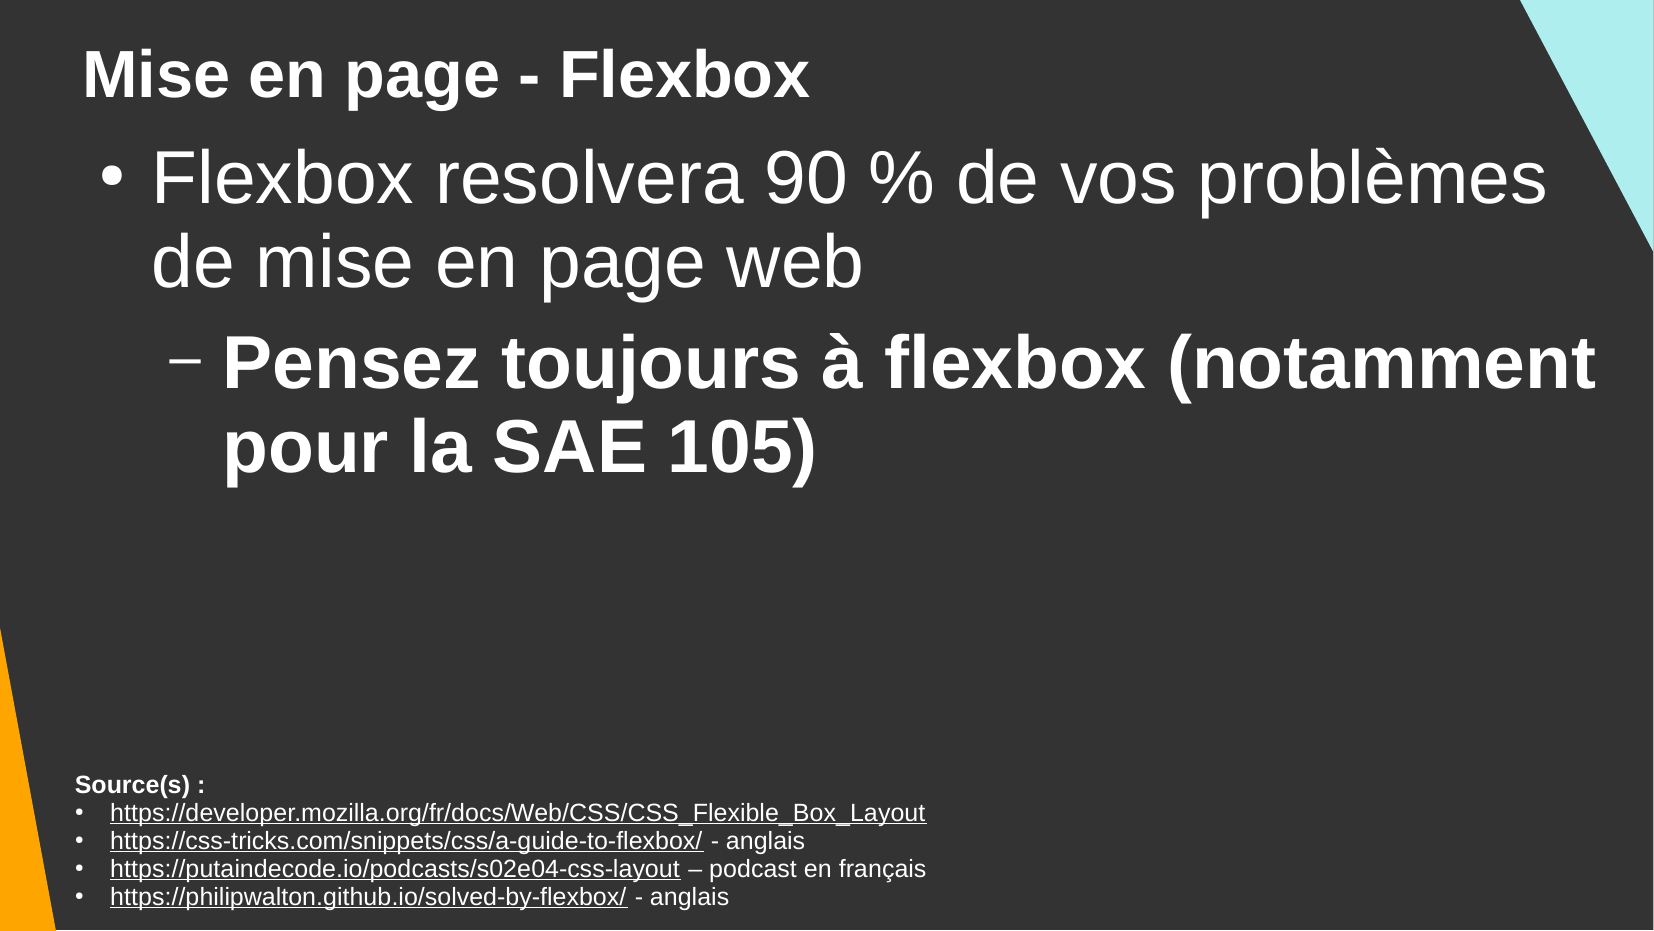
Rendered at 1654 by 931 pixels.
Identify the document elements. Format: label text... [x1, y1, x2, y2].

text_box [0, 627, 56, 931]
text_box [1520, 0, 1654, 254]
title Mise en page - Flexbox [82, 37, 1571, 114]
text_box Source(s) : https://developer.mozilla.org/fr/docs/Web/CSS/CSS_Flexible_Box_Layout https://css-tricks.com/snippets/css/a-guide-to-flexbox/ - anglais https://putaindecode.io/podcasts/s02e04-css-layout – podcast en français https://philipwalton.github.io/solved-by-flexbox/ - anglais [60, 763, 1546, 922]
list Flexbox resolvera 90 % de vos problèmes de mise en page web Pensez toujours à flexbox (notamment pour la SAE 105) [80, 135, 1605, 650]
